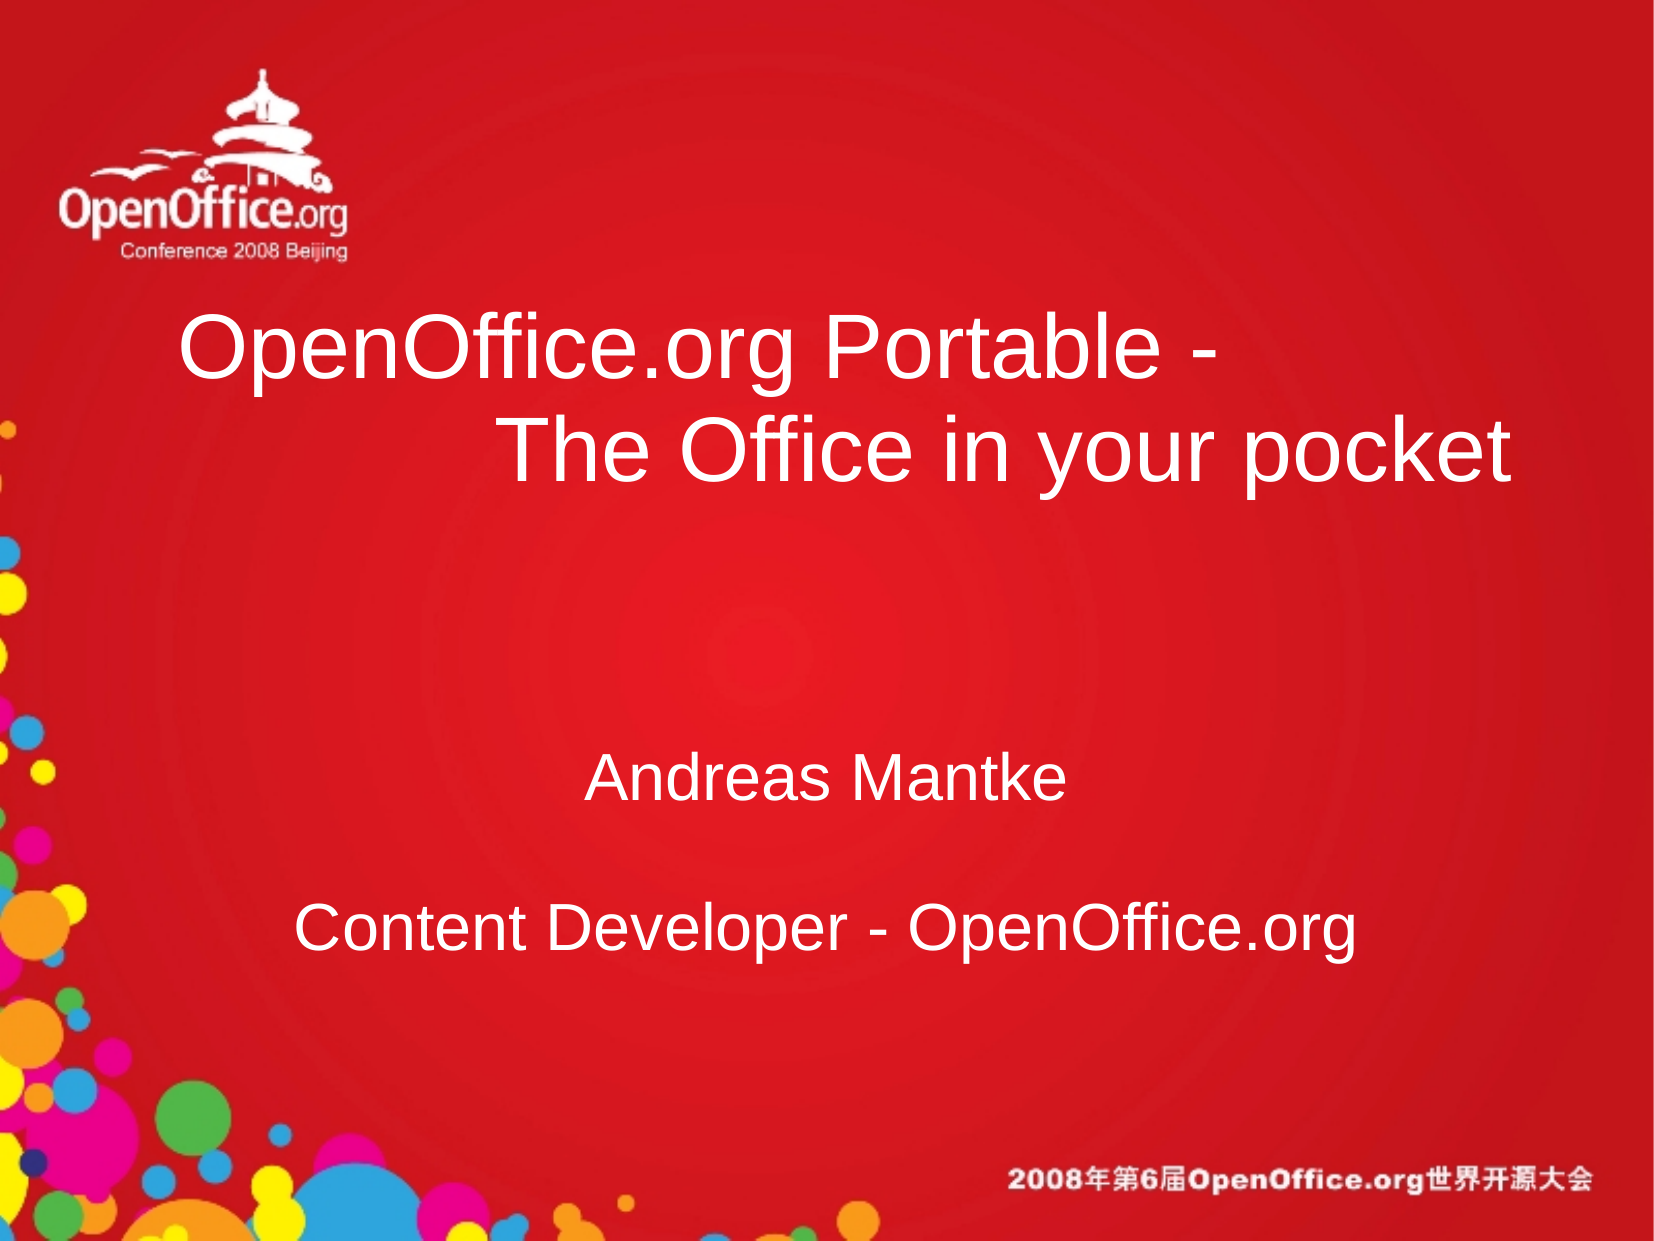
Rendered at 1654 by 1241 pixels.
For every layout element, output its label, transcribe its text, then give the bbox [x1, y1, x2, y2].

title OpenOffice.org Portable - The Office in your pocket [82, 295, 1571, 502]
picture [0, 0, 1654, 1241]
subtitle Andreas Mantke Content Developer - OpenOffice.org [82, 535, 1571, 1094]
